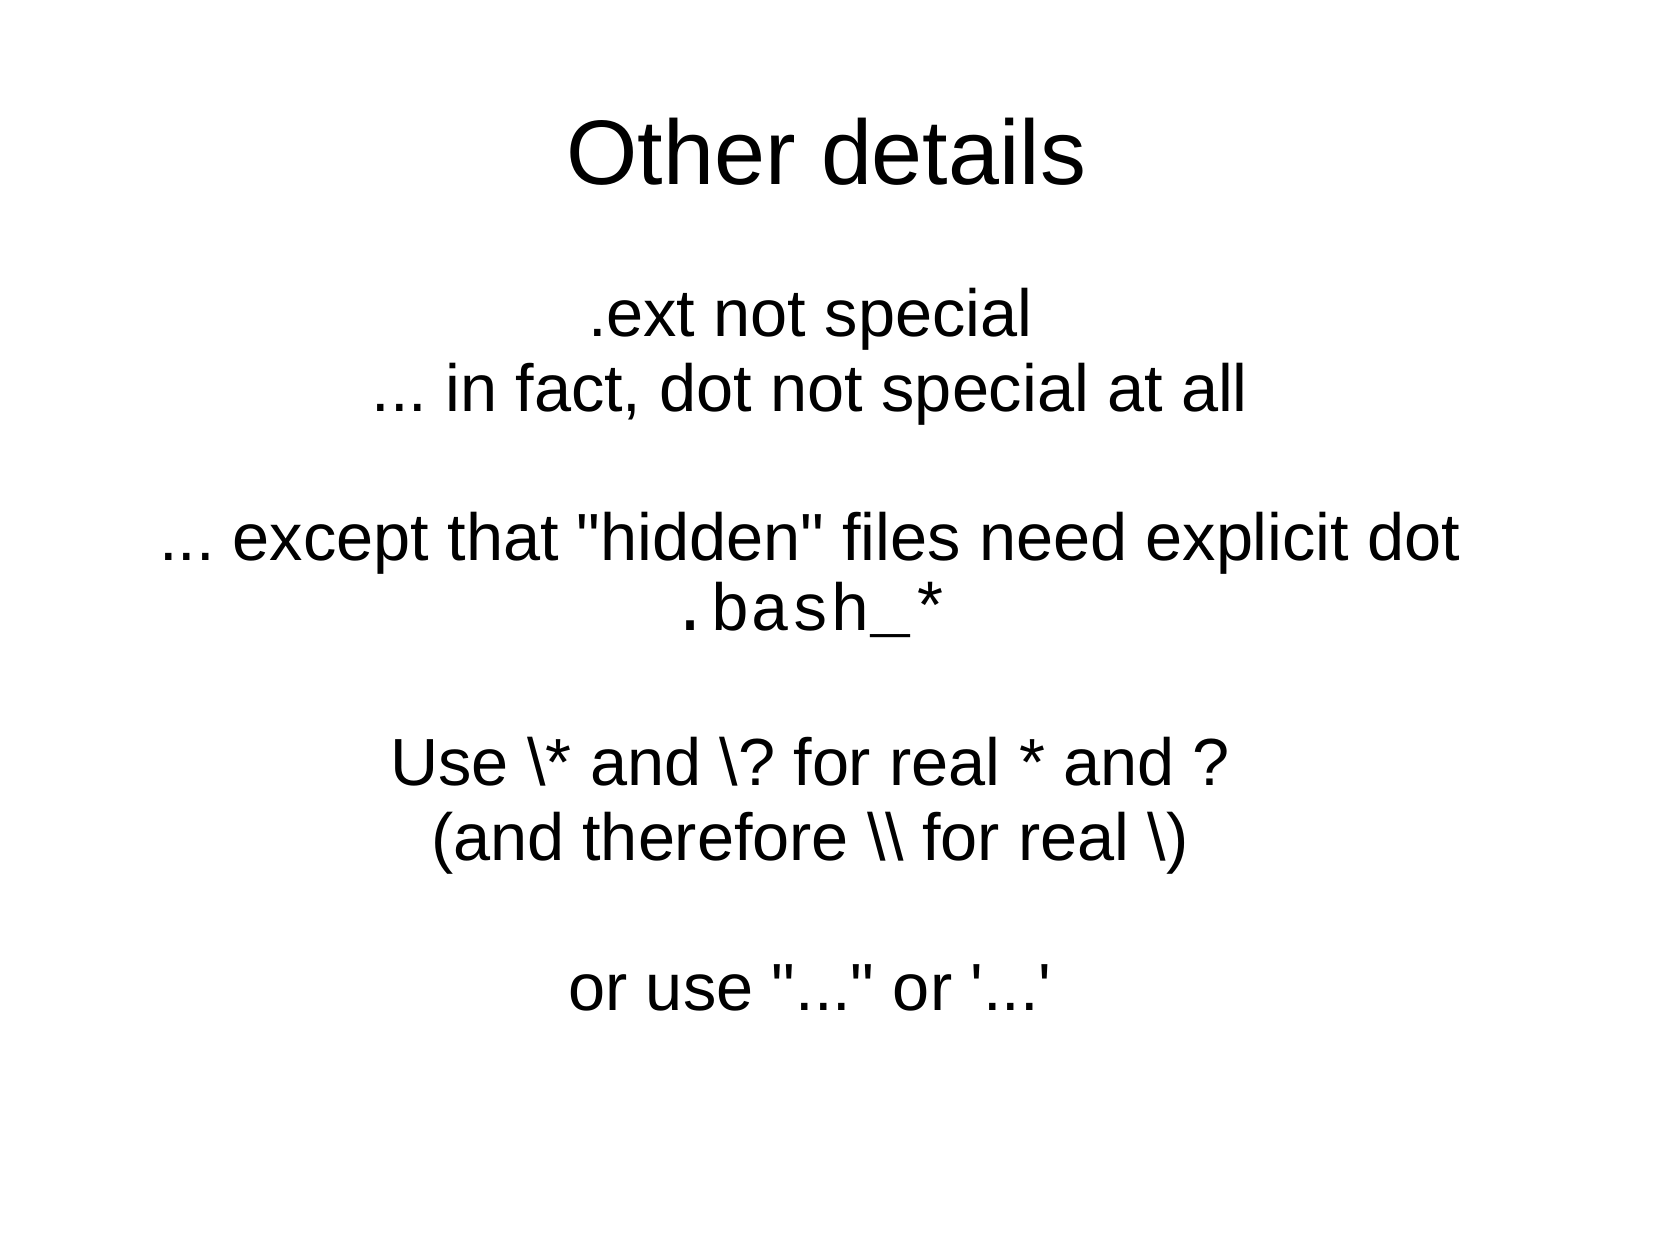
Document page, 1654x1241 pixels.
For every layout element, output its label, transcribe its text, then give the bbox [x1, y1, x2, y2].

title Other details [82, 49, 1571, 257]
text_box .ext not special ... in fact, dot not special at all ... except that "hidden" files need explicit dot .bash_* Use \* and \? for real * and ? (and therefore \\ for real \) or use "..." or '...' [82, 275, 1538, 1025]
